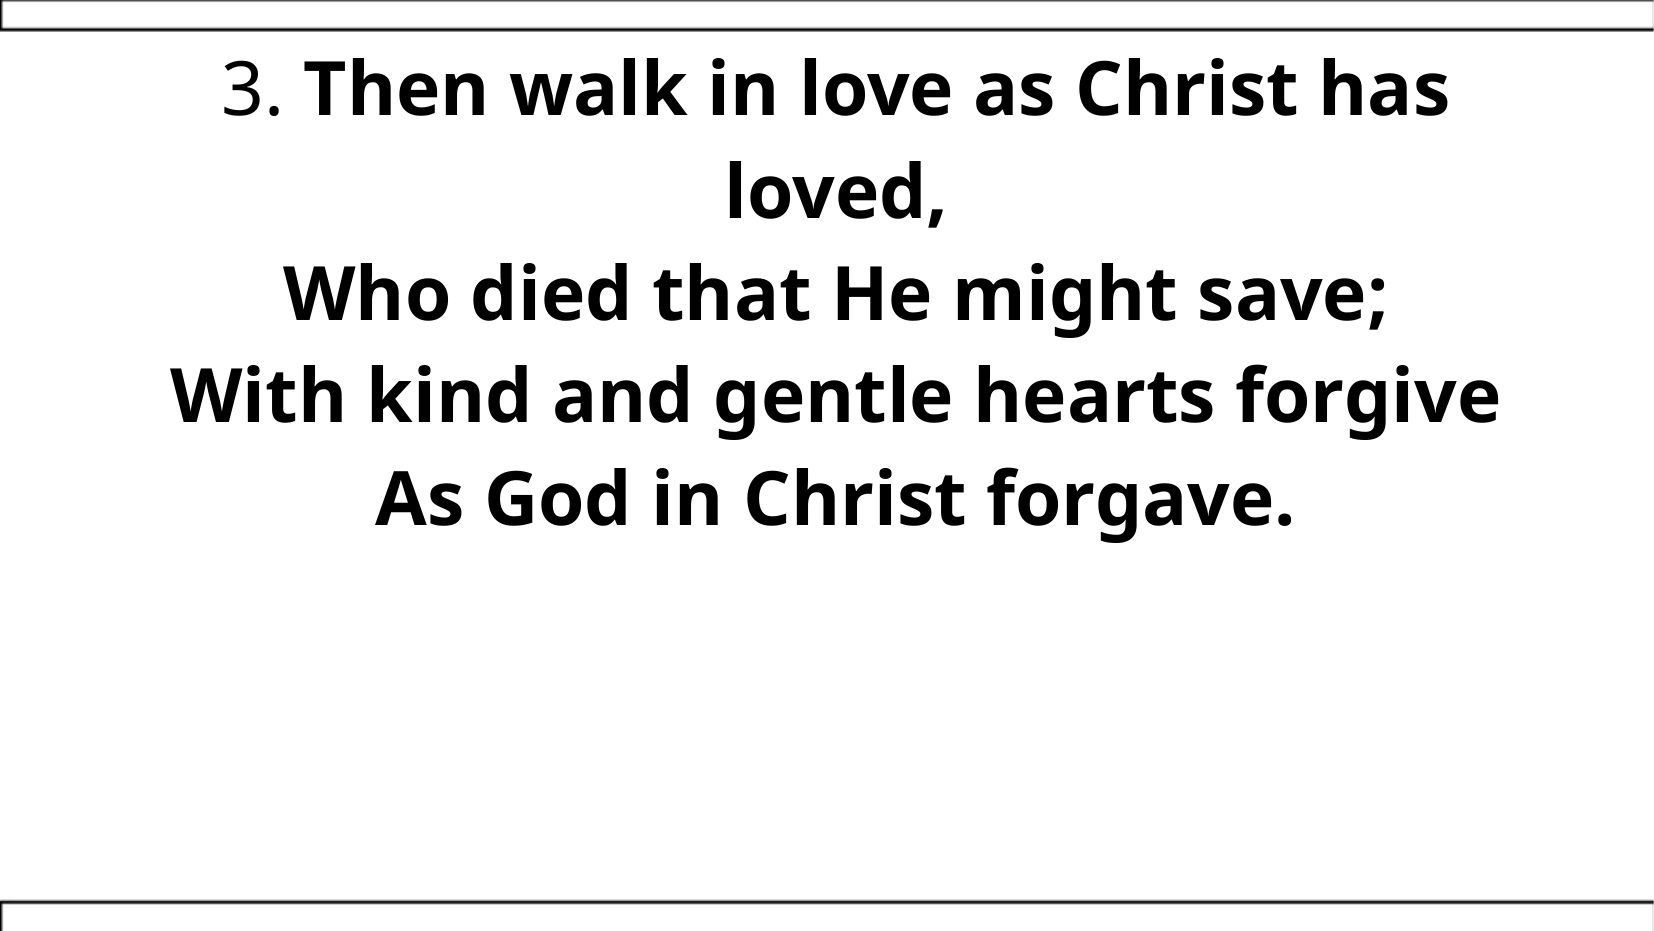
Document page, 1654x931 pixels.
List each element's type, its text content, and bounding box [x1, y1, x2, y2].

picture [0, 0, 1654, 931]
text_box 3. Then walk in love as Christ has loved, Who died that He might save; With kind and gentle hearts forgive As God in Christ forgave. [100, 28, 1573, 443]
